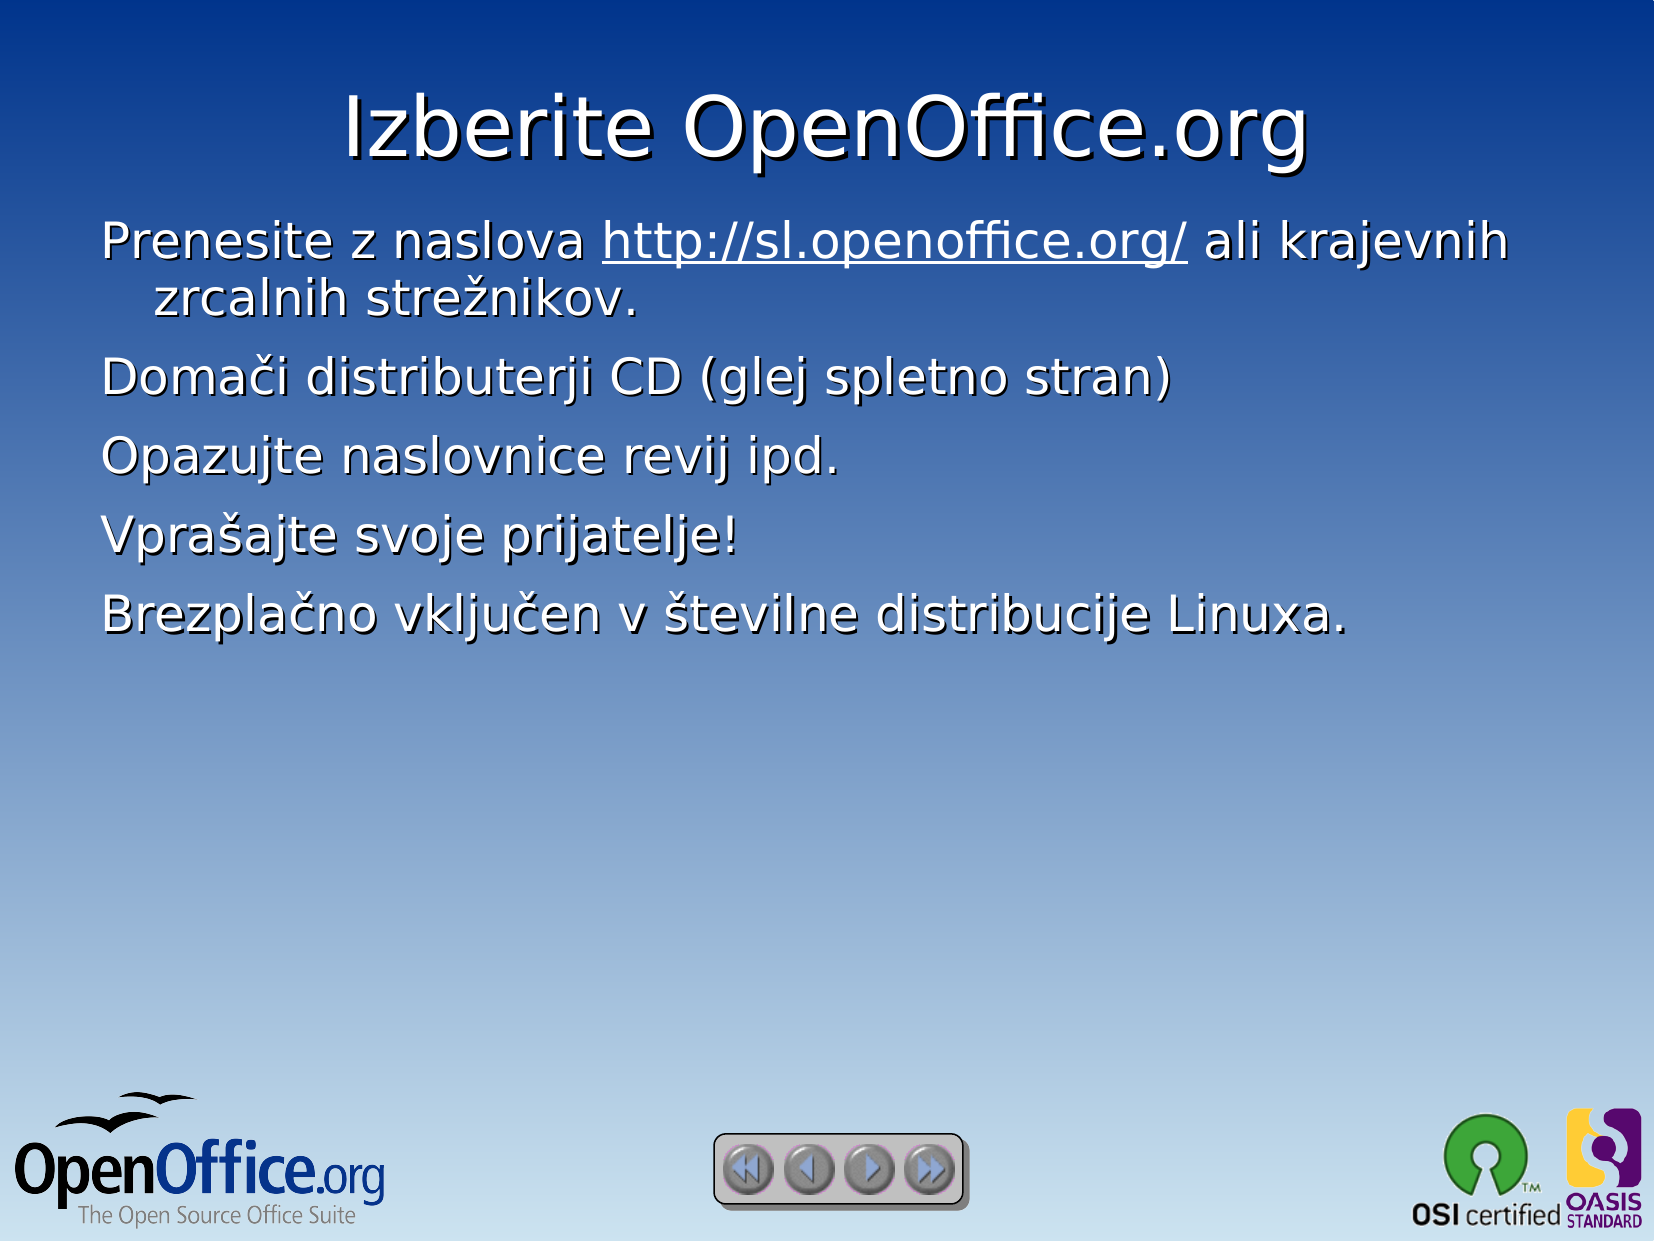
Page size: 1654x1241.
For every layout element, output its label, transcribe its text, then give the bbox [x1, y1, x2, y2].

picture [904, 1144, 955, 1195]
picture [15, 1092, 384, 1229]
picture [1405, 1102, 1654, 1238]
picture [723, 1144, 774, 1195]
text_box [714, 1133, 963, 1204]
title Izberite OpenOffice.org [82, 49, 1571, 208]
picture [844, 1144, 895, 1195]
picture [784, 1144, 835, 1195]
list Prenesite z naslova http://sl.openoffice.org/ ali krajevnih zrcalnih strežnikov. Domači distributerji CD (glej spletno stran) Opazujte naslovnice revij ipd. Vprašajte svoje prijatelje! Brezplačno vključen v številne distribucije Linuxa. [82, 212, 1571, 1070]
